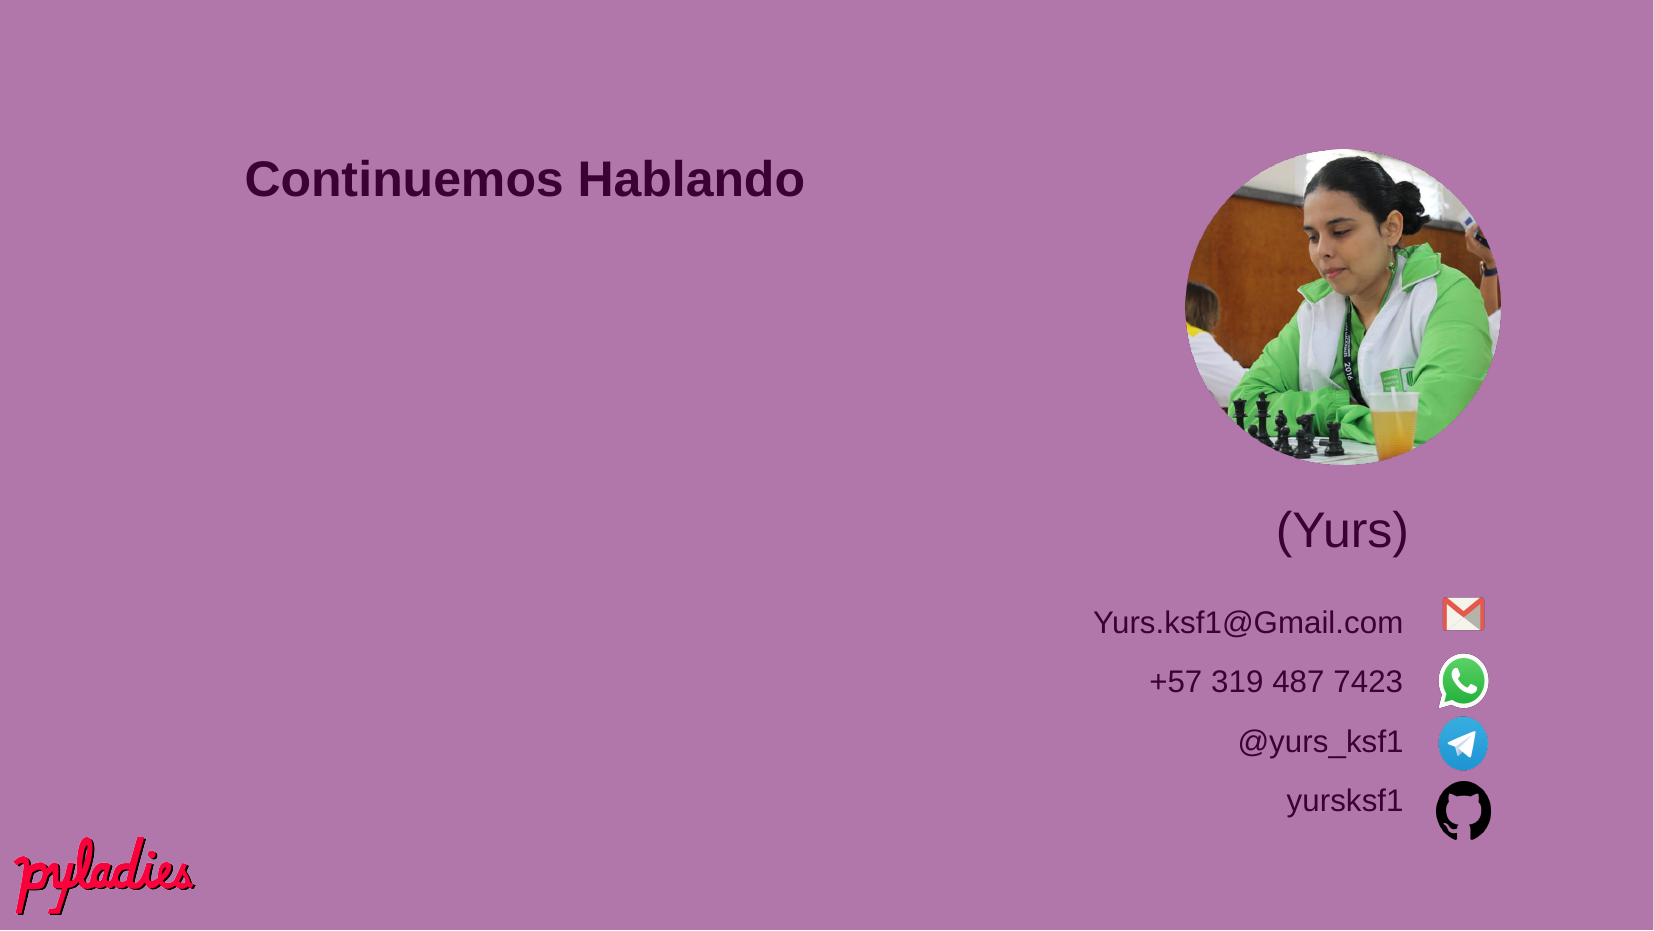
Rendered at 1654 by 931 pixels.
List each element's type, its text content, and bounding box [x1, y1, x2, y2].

picture [1436, 651, 1491, 711]
picture [13, 837, 196, 916]
text_box (Yurs) [1245, 495, 1441, 569]
text_box Yurs.ksf1@Gmail.com +57 319 487 7423 @yurs_ksf1 yursksf1 [1035, 597, 1419, 931]
picture [1436, 781, 1491, 841]
picture [1436, 714, 1491, 775]
picture [1436, 584, 1491, 645]
text_box Continuemos Hablando [150, 143, 901, 271]
picture [1185, 149, 1501, 466]
